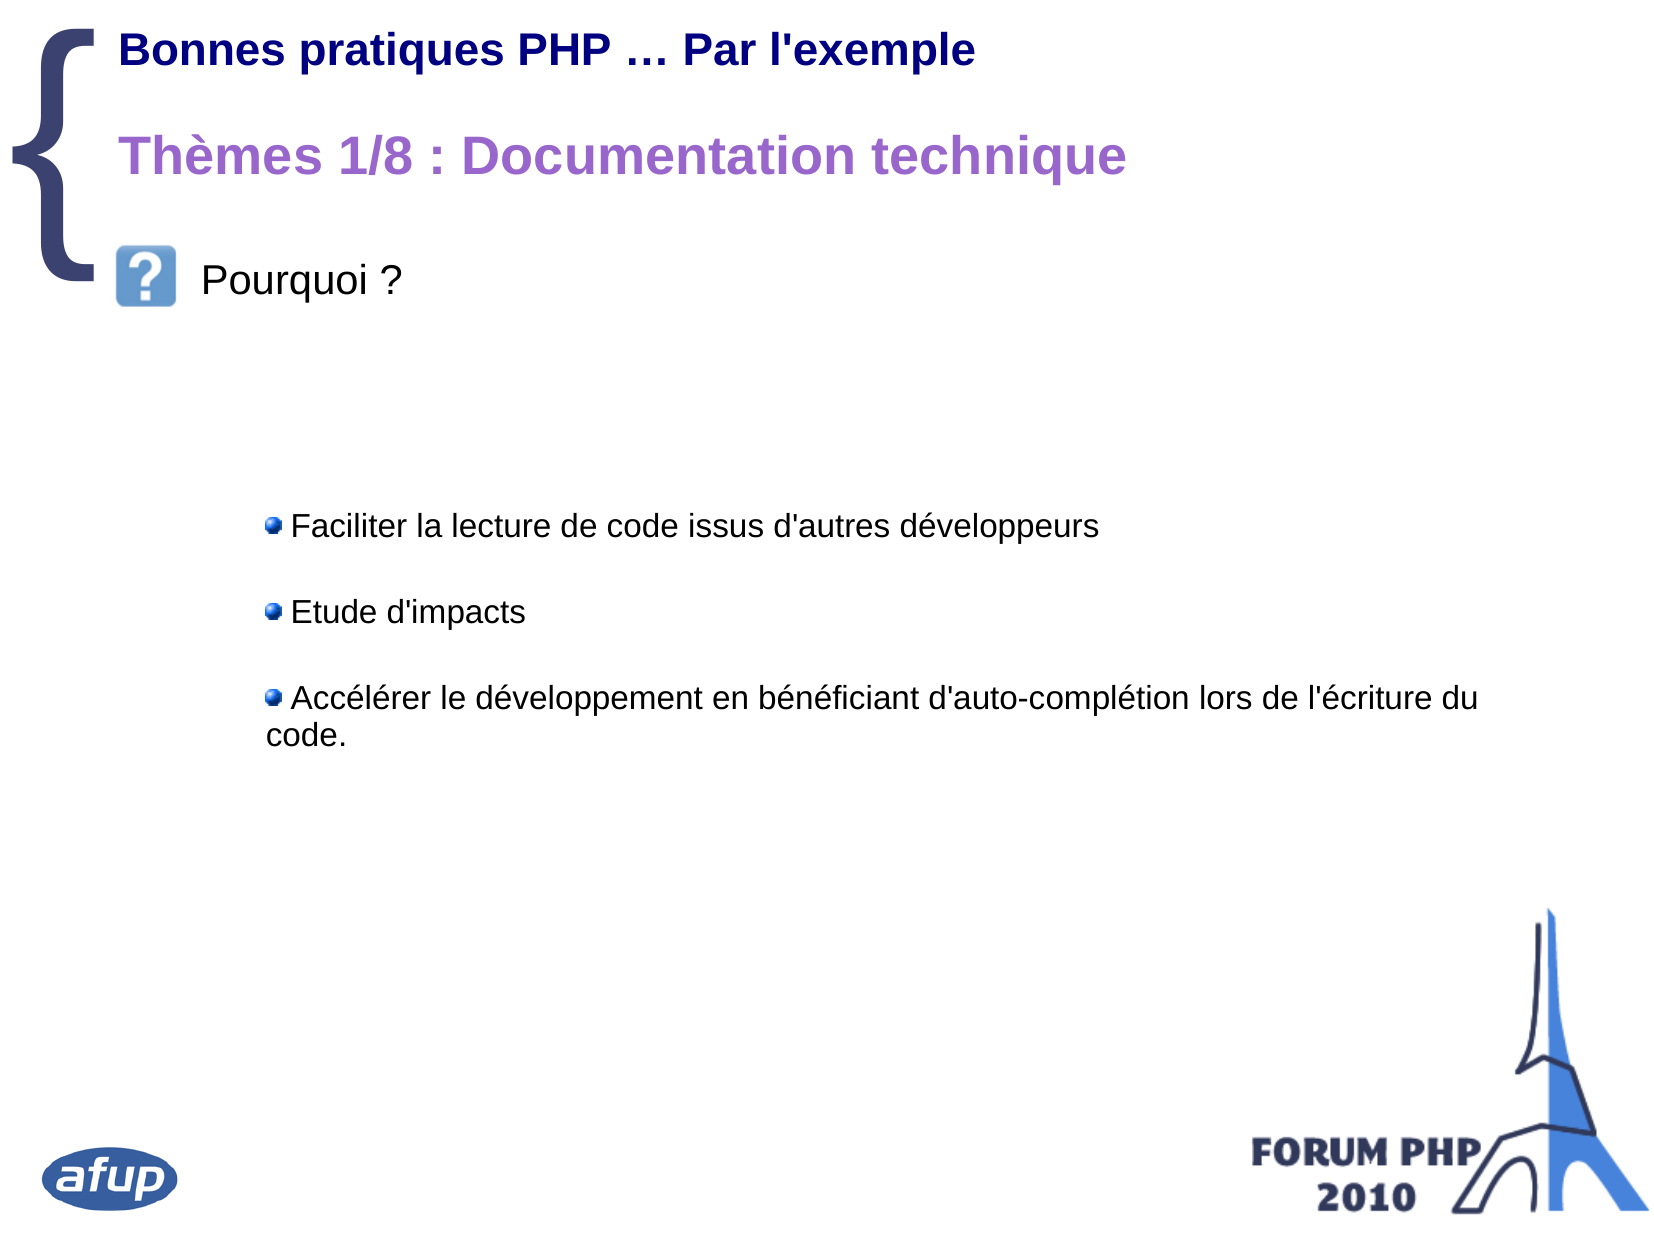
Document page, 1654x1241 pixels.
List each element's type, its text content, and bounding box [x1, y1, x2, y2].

title Bonnes pratiques PHP … Par l'exemple Thèmes 1/8 : Documentation technique [118, 9, 1541, 202]
subtitle Pourquoi ? [200, 206, 1477, 355]
text_box Faciliter la lecture de code issus d'autres développeurs Etude d'impacts Accélérer le développement en bénéficiant d'auto-complétion lors de l'écriture du code. [265, 366, 1518, 851]
picture [41, 1146, 178, 1211]
picture [110, 242, 182, 314]
picture [1240, 872, 1650, 1241]
